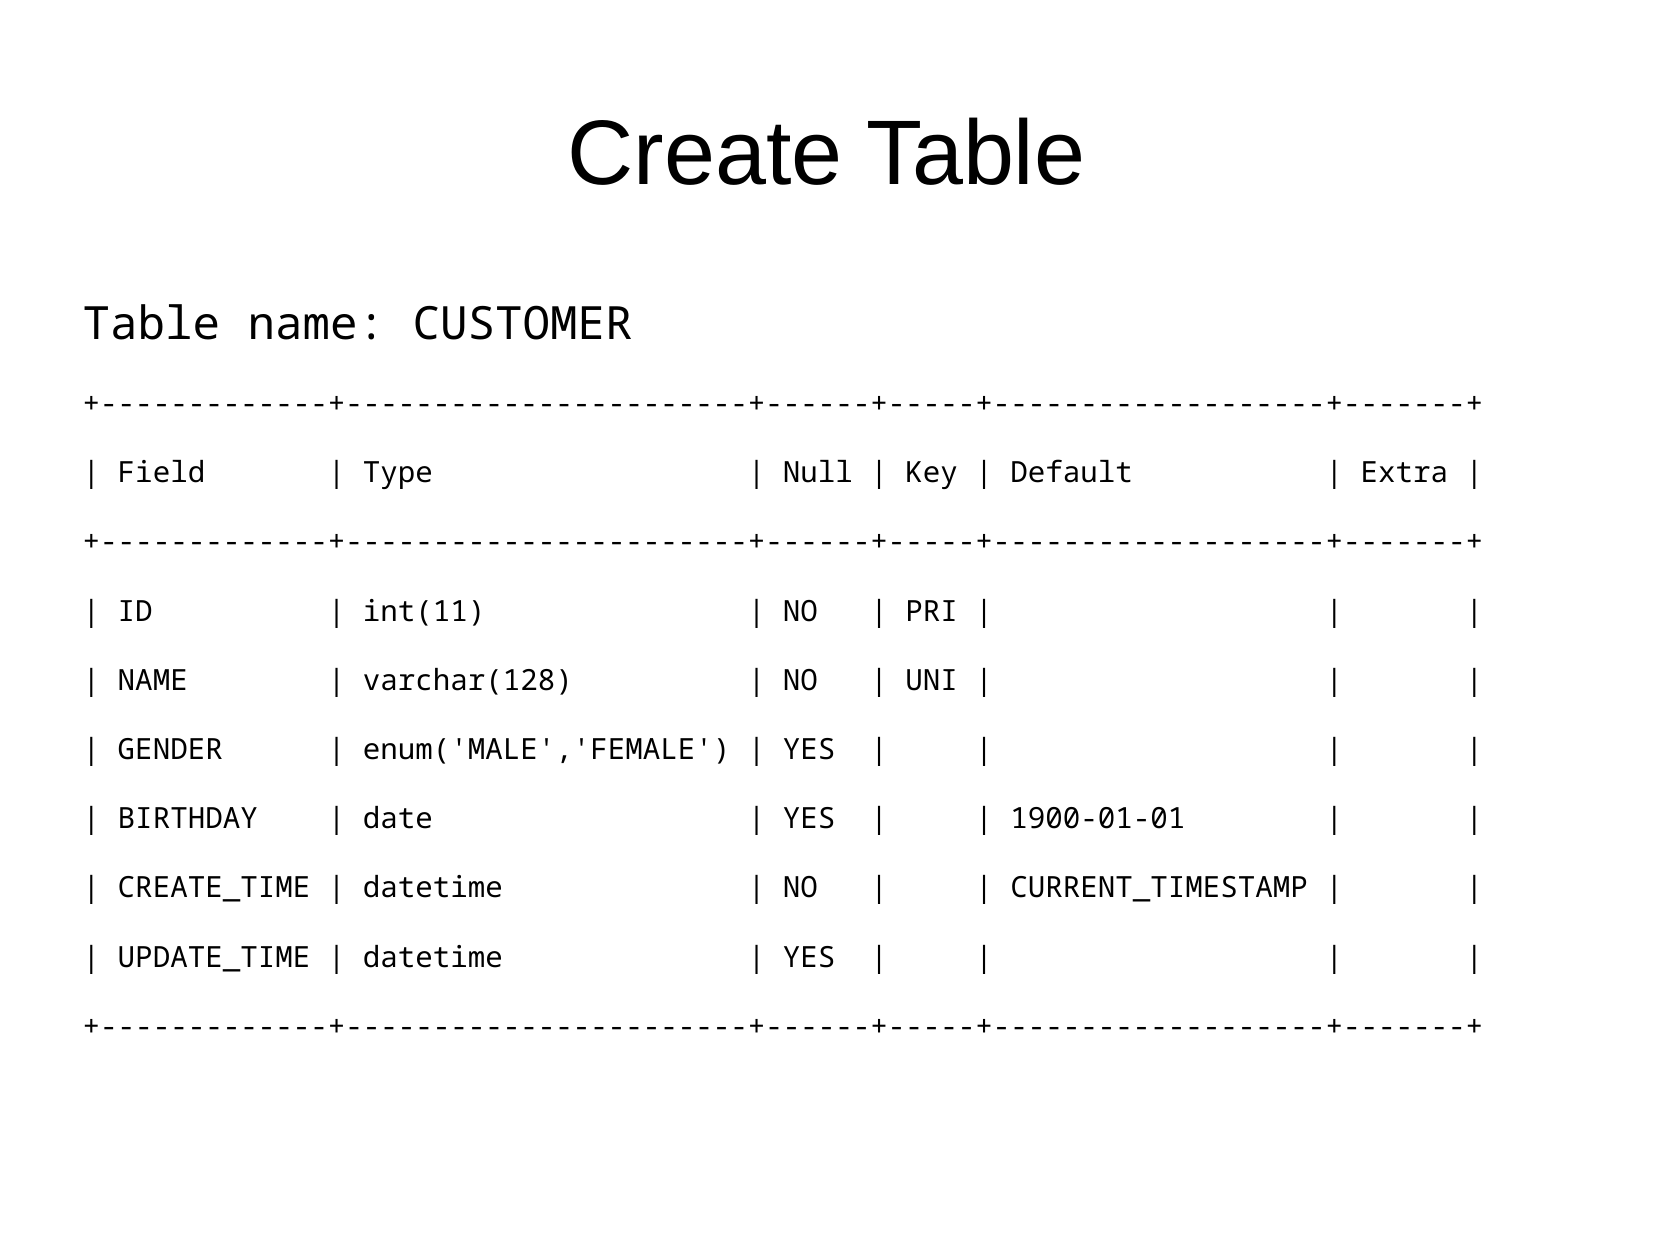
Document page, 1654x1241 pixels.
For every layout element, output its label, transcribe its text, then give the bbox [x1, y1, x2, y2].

list Table name: CUSTOMER +-------------+-----------------------+------+-----+-------------------+-------+ | Field | Type | Null | Key | Default | Extra | +-------------+-----------------------+------+-----+-------------------+-------+ | ID | int(11) | NO | PRI | | | | NAME | varchar(128) | NO | UNI | | | | GENDER | enum('MALE','FEMALE') | YES | | | | | BIRTHDAY | date | YES | | 1900-01-01 | | | CREATE_TIME | datetime | NO | | CURRENT_TIMESTAMP | | | UPDATE_TIME | datetime | YES | | | | +-------------+-----------------------+------+-----+-------------------+-------+ [82, 290, 1571, 1134]
title Create Table [82, 49, 1571, 257]
